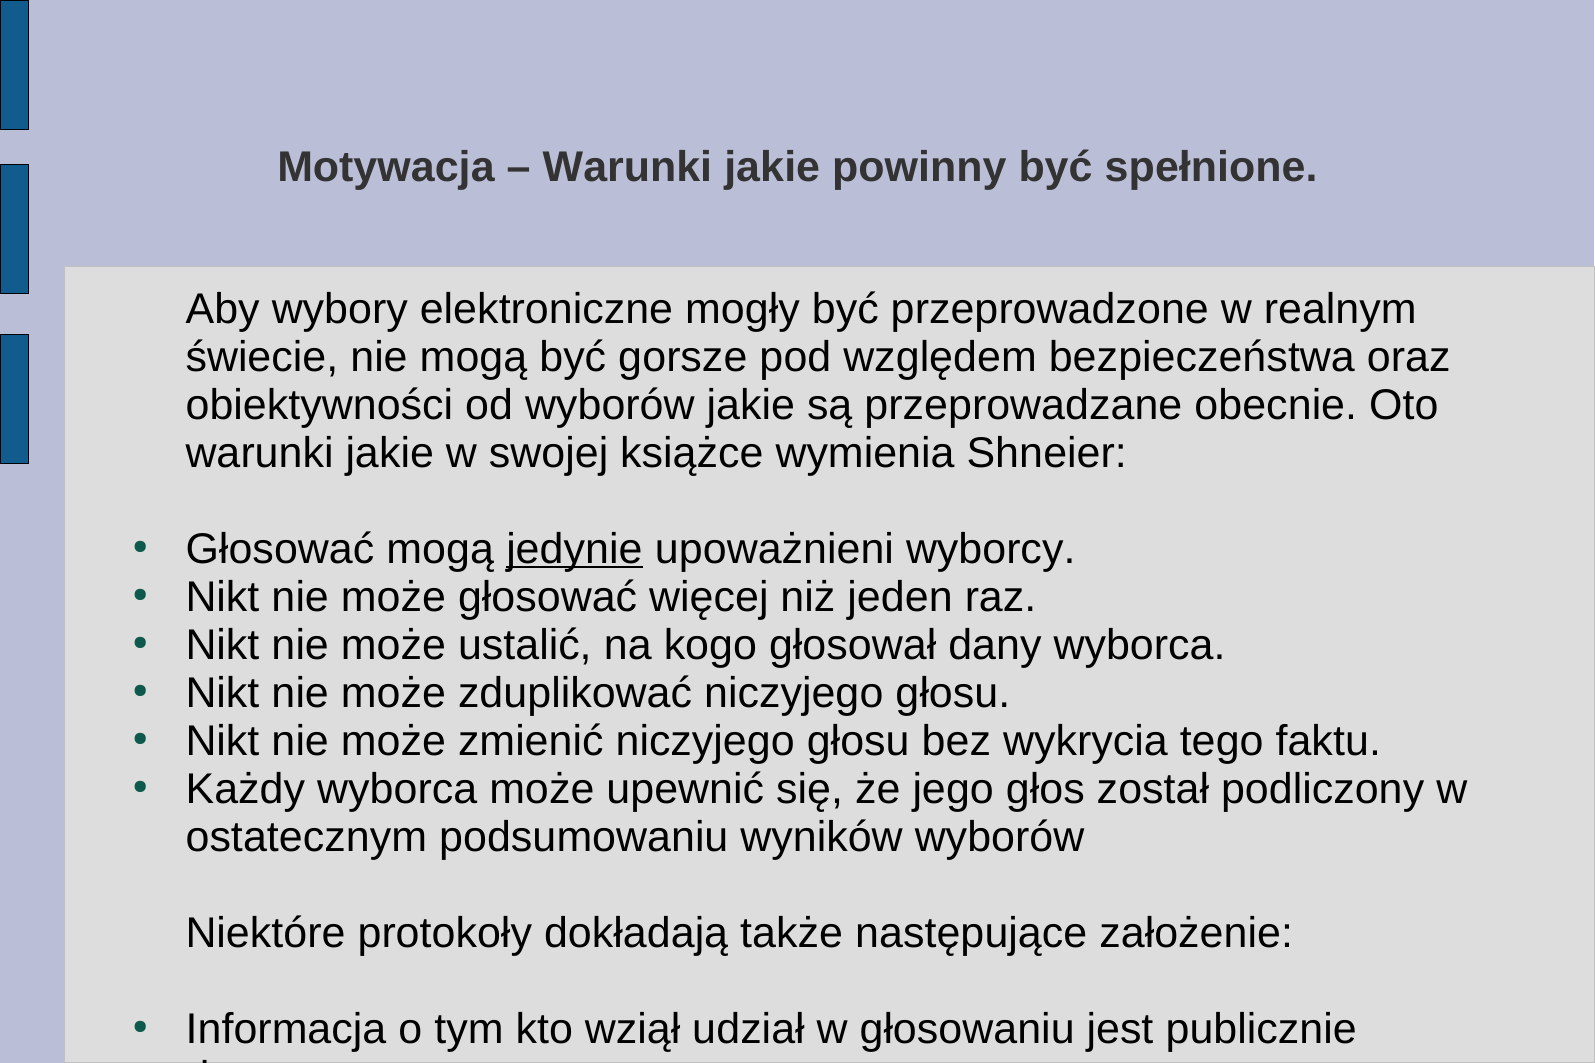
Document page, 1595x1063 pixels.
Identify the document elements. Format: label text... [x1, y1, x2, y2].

list Aby wybory elektroniczne mogły być przeprowadzone w realnym świecie, nie mogą być gorsze pod względem bezpieczeństwa oraz obiektywności od wyborów jakie są przeprowadzane obecnie. Oto warunki jakie w swojej książce wymienia Shneier: Głosować mogą jedynie upoważnieni wyborcy. Nikt nie może głosować więcej niż jeden raz. Nikt nie może ustalić, na kogo głosował dany wyborca. Nikt nie może zduplikować niczyjego głosu. Nikt nie może zmienić niczyjego głosu bez wykrycia tego faktu. Każdy wyborca może upewnić się, że jego głos został podliczony w ostatecznym podsumowaniu wyników wyborów Niektóre protokoły dokładają także następujące założenie: Informacja o tym kto wziął udział w głosowaniu jest publicznie dostępna [114, 284, 1477, 1063]
title Motywacja – Warunki jakie powinny być spełnione. [117, 78, 1479, 256]
